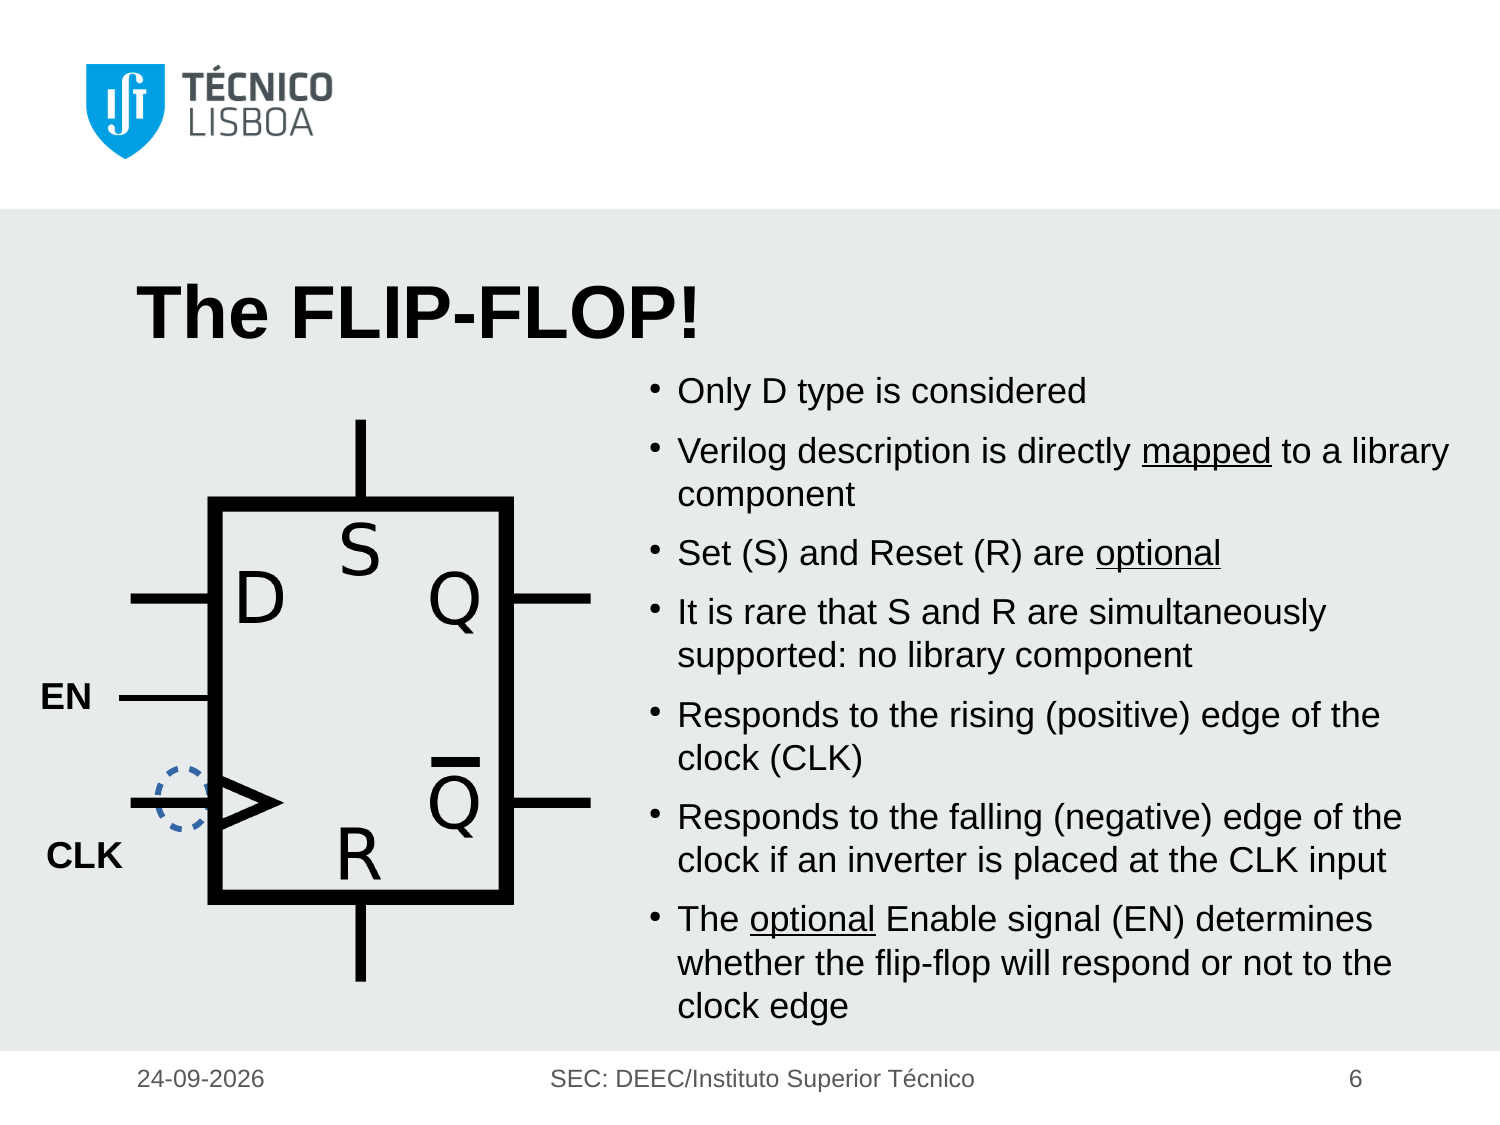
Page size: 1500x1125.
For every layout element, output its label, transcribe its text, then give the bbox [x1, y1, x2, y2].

text_box EN [25, 667, 108, 725]
text_box CLK [31, 827, 138, 885]
picture [0, 0, 1500, 1125]
list Only D type is considered Verilog description is directly mapped to a library component Set (S) and Reset (R) are optional It is rare that S and R are simultaneously supported: no library component Responds to the rising (positive) edge of the clock (CLK) Responds to the falling (negative) edge of the clock if an inverter is placed at the CLK input The optional Enable signal (EN) determines whether the flip-flop will respond or not to the clock edge [639, 367, 1465, 1030]
title The FLIP-FLOP! [121, 237, 1378, 381]
